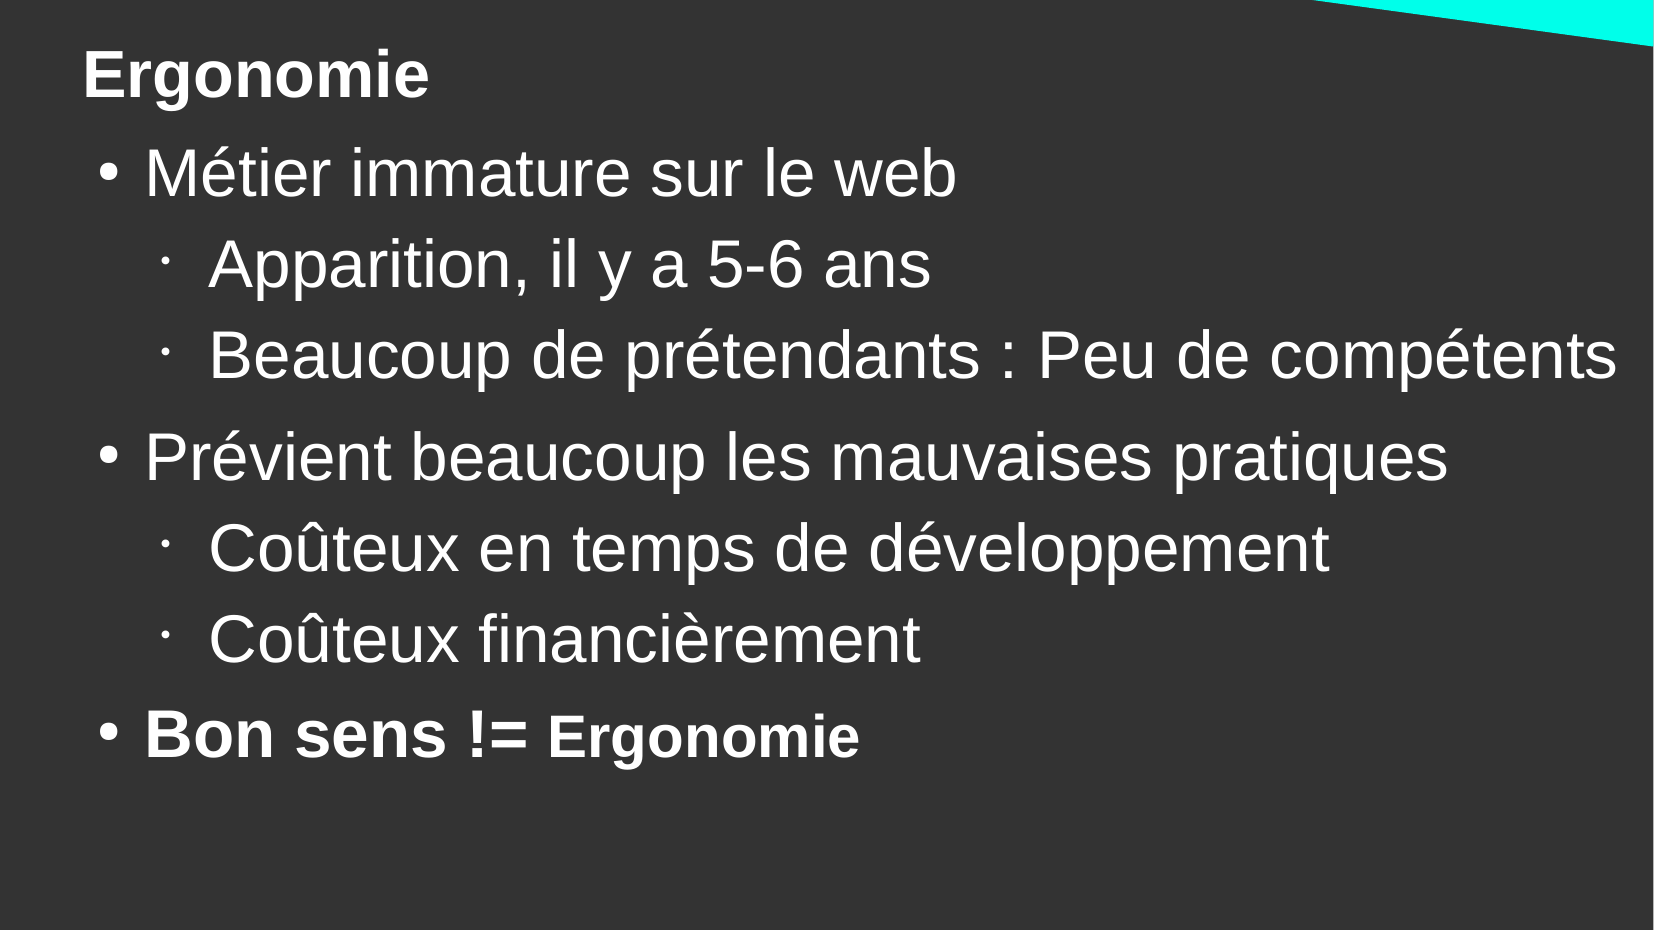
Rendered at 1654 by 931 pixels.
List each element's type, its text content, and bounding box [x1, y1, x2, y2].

title Ergonomie [82, 37, 1571, 114]
list Métier immature sur le web Apparition, il y a 5-6 ans Beaucoup de prétendants : Peu de compétents Prévient beaucoup les mauvaises pratiques Coûteux en temps de développement Coûteux financièrement Bon sens != Ergonomie [80, 135, 1620, 827]
text_box [1312, 0, 1654, 47]
